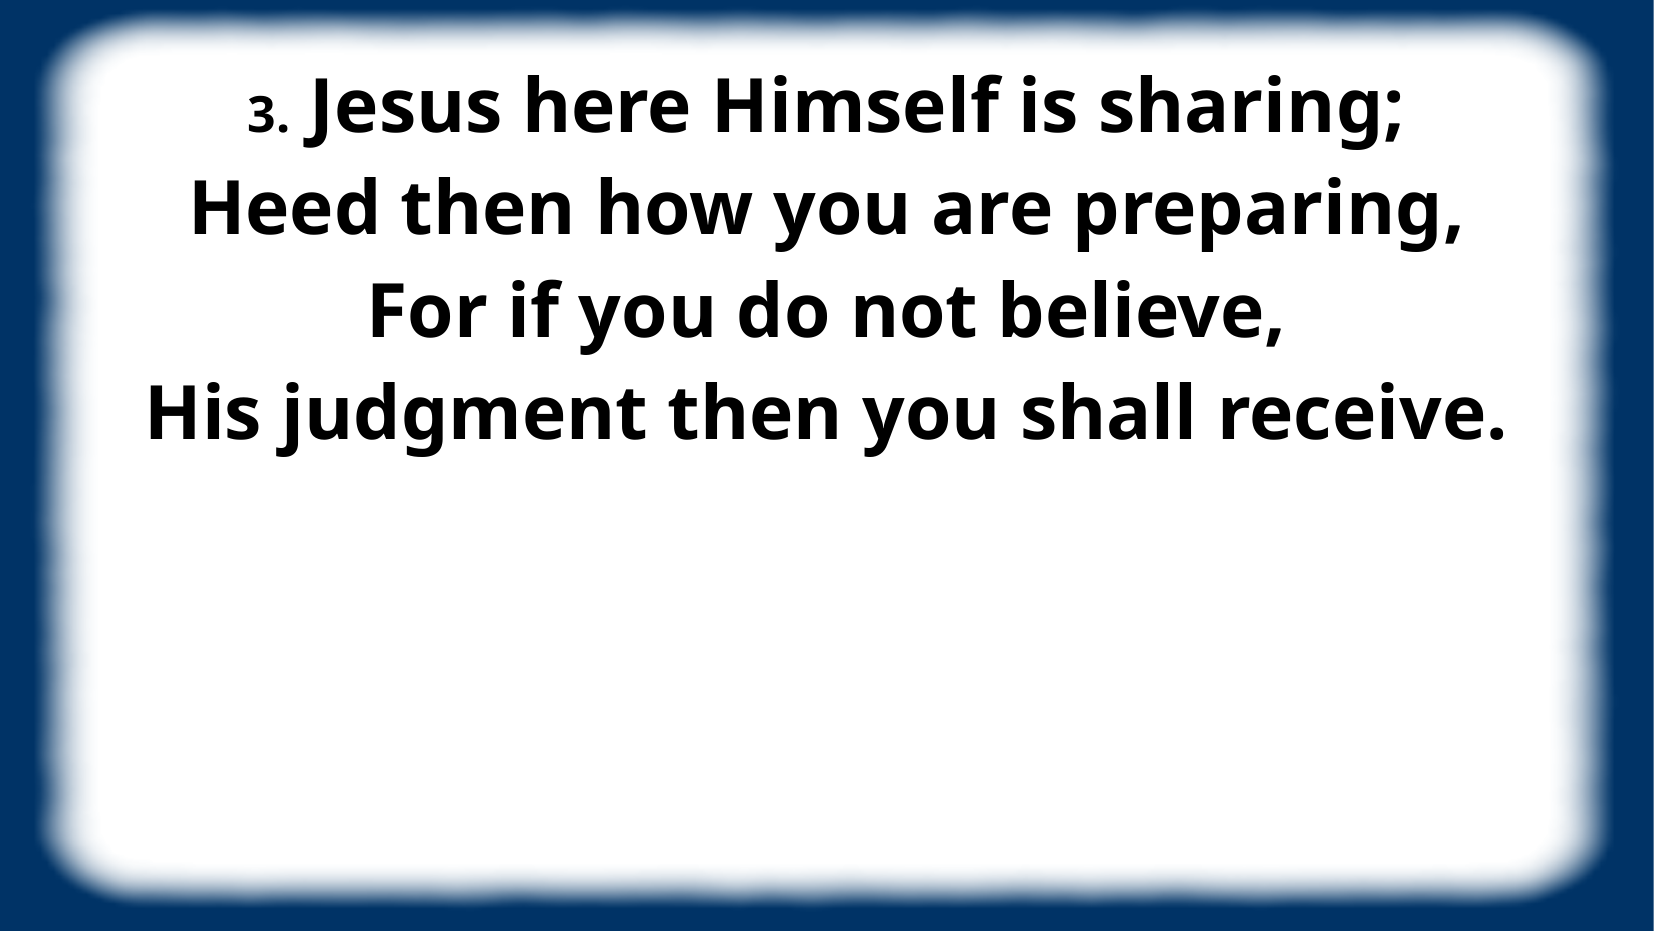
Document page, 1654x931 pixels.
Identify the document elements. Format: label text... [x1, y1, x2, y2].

text_box 3. Jesus here Himself is sharing; Heed then how you are preparing, For if you do not believe, His judgment then you shall receive. [105, 45, 1531, 547]
picture [0, 0, 1654, 931]
